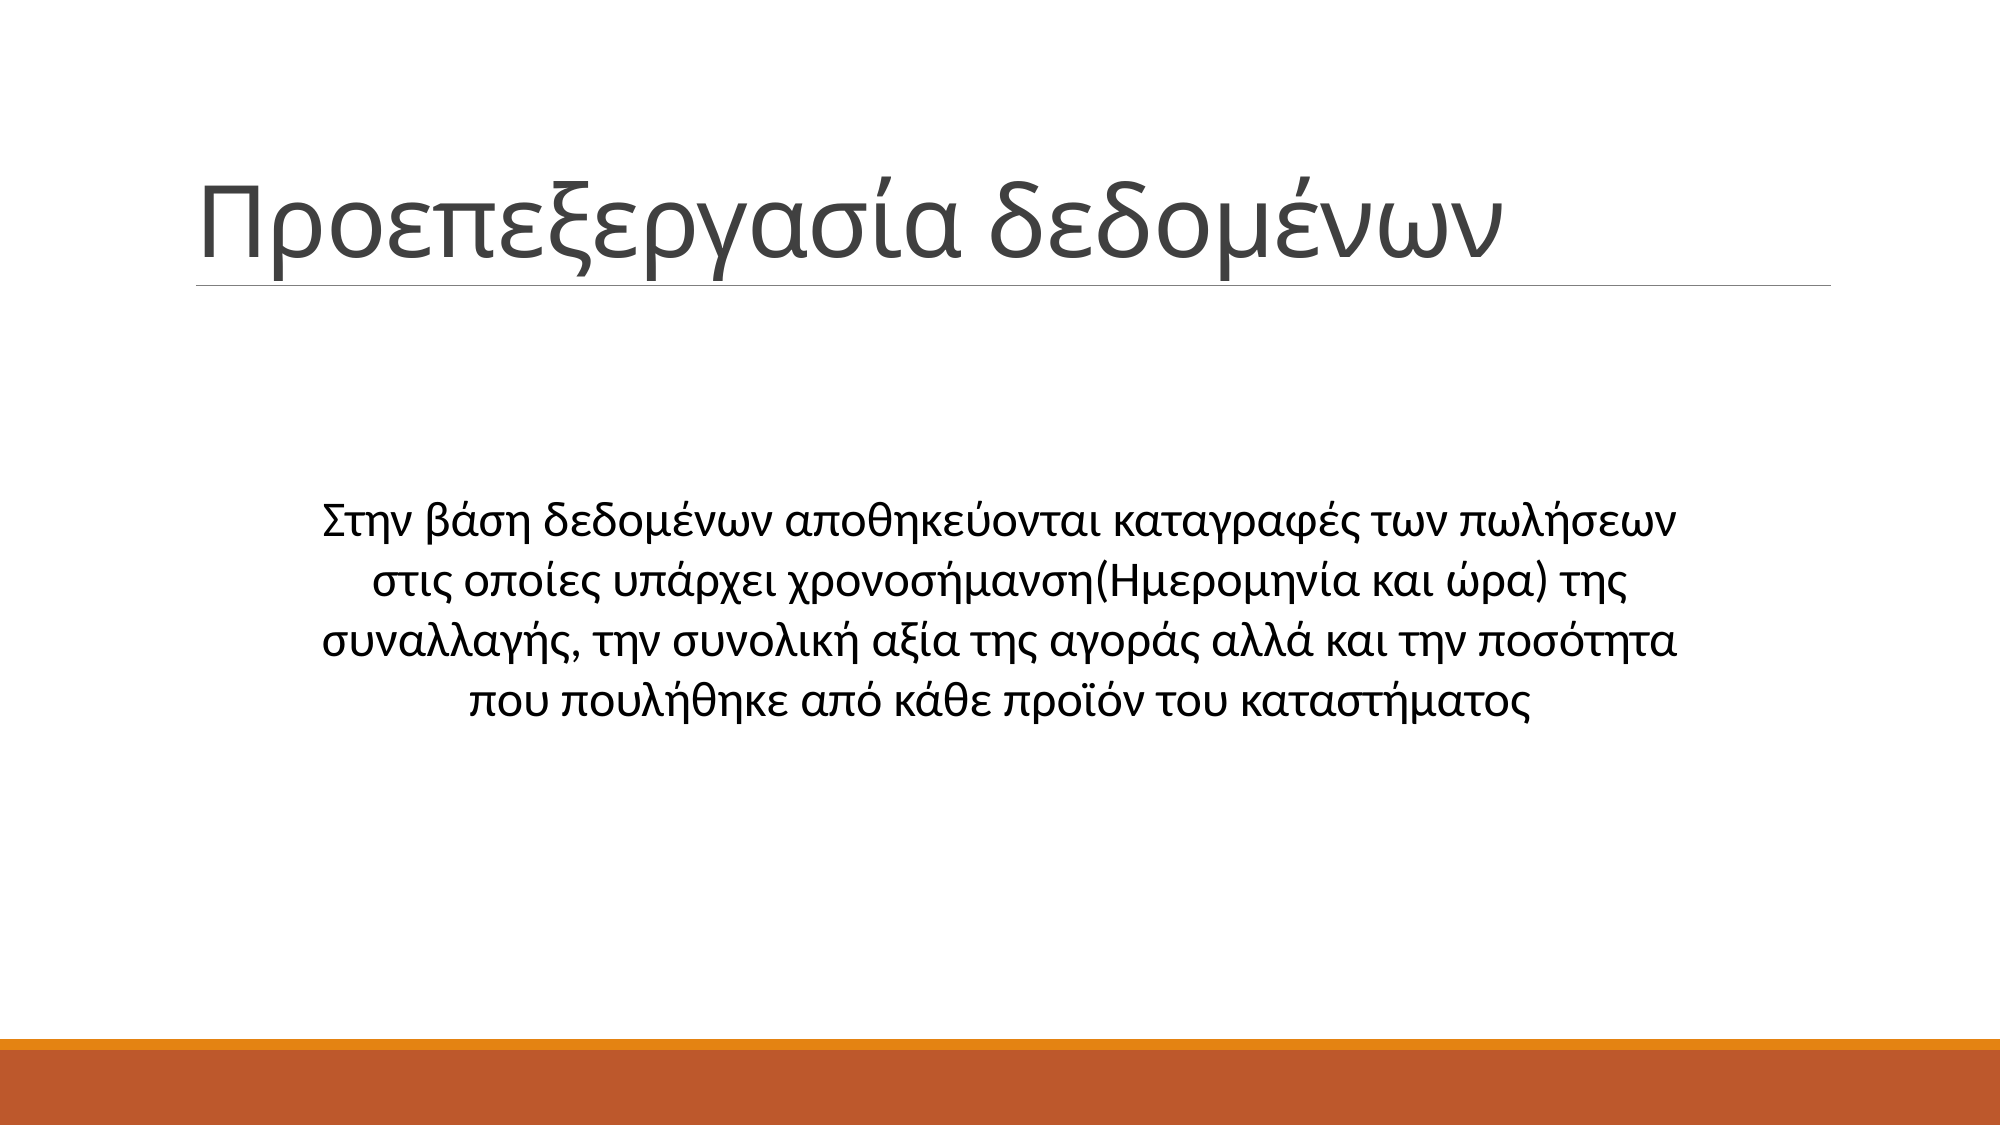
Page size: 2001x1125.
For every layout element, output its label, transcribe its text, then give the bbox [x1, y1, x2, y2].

text_box Στην βάση δεδομένων αποθηκεύονται καταγραφές των πωλήσεων στις οποίες υπάρχει χρονοσήμανση(Ημερομηνία και ώρα) της συναλλαγής, την συνολική αξία της αγοράς αλλά και την ποσότητα που πουλήθηκε από κάθε προϊόν του καταστήματος [297, 479, 1703, 737]
title Προεπεξεργασία δεδομένων [180, 47, 1831, 286]
